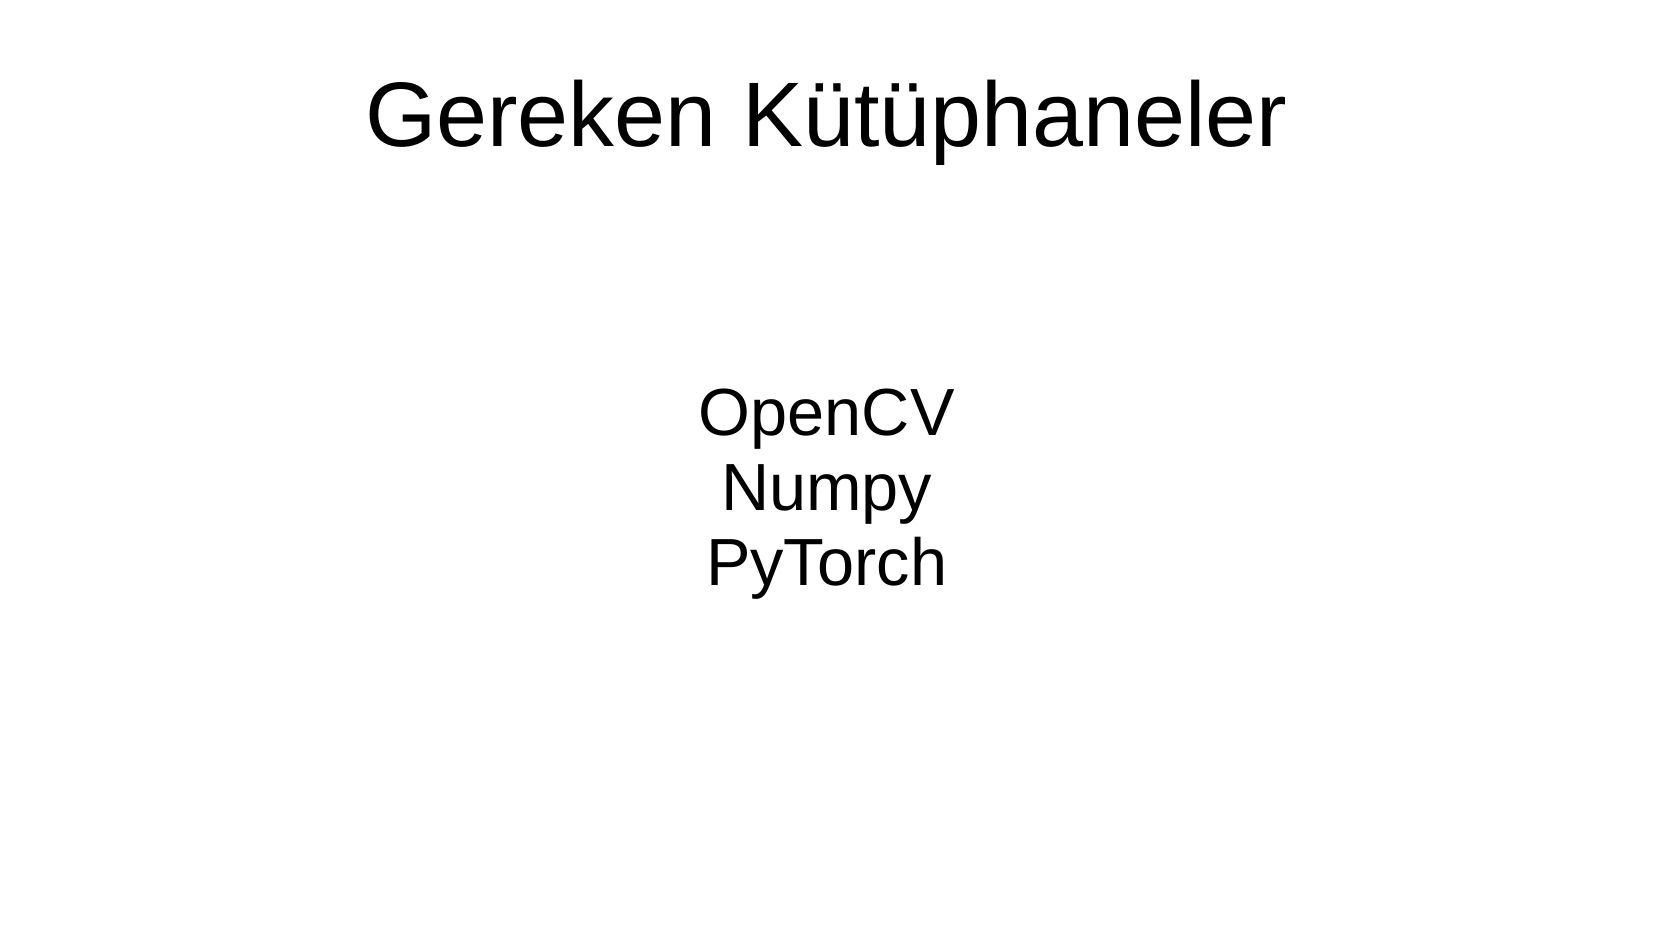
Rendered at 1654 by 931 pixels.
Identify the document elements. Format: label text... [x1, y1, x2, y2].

subtitle OpenCV Numpy PyTorch [82, 217, 1571, 758]
title Gereken Kütüphaneler [82, 37, 1571, 193]
